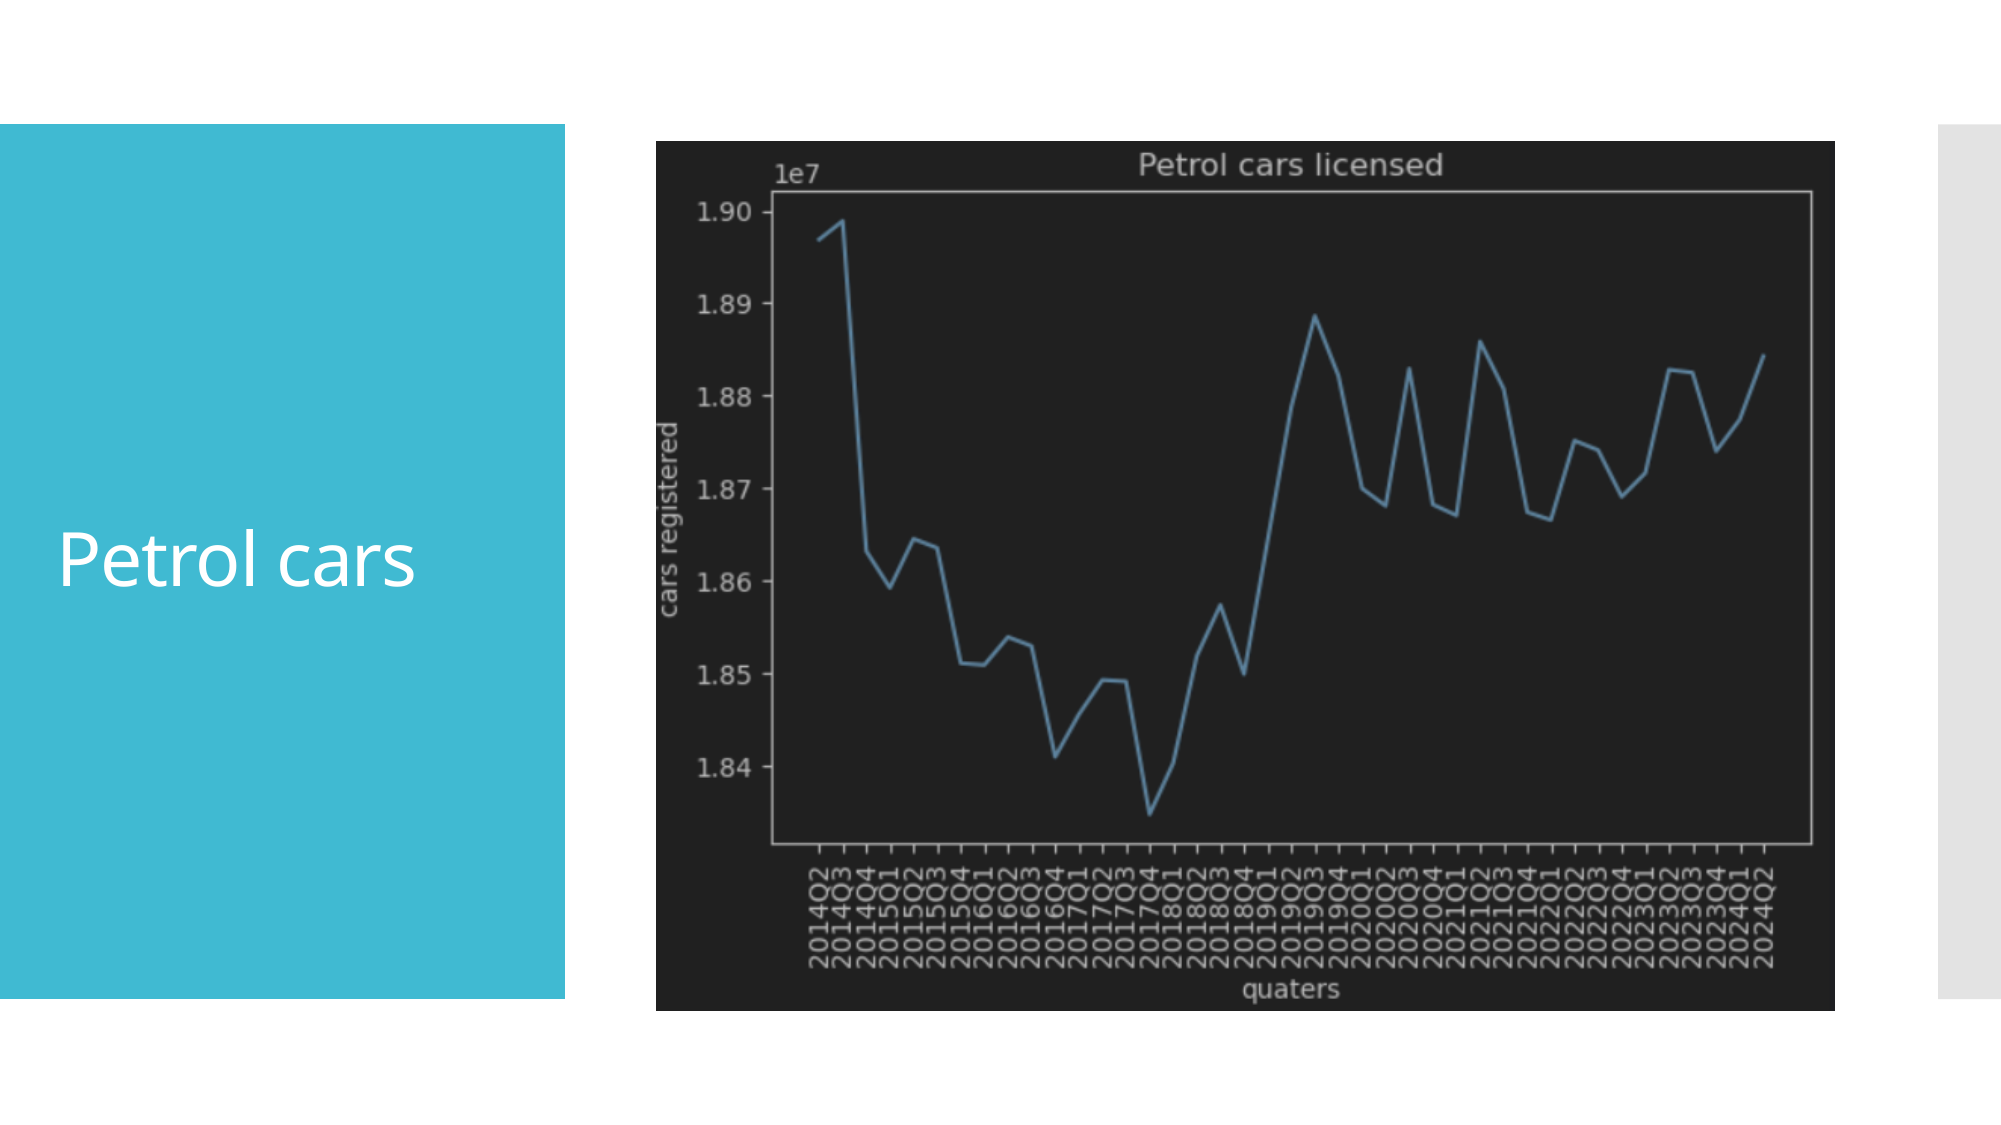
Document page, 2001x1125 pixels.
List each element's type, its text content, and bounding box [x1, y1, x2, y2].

title Petrol cars [41, 184, 526, 940]
picture [656, 141, 1835, 1011]
